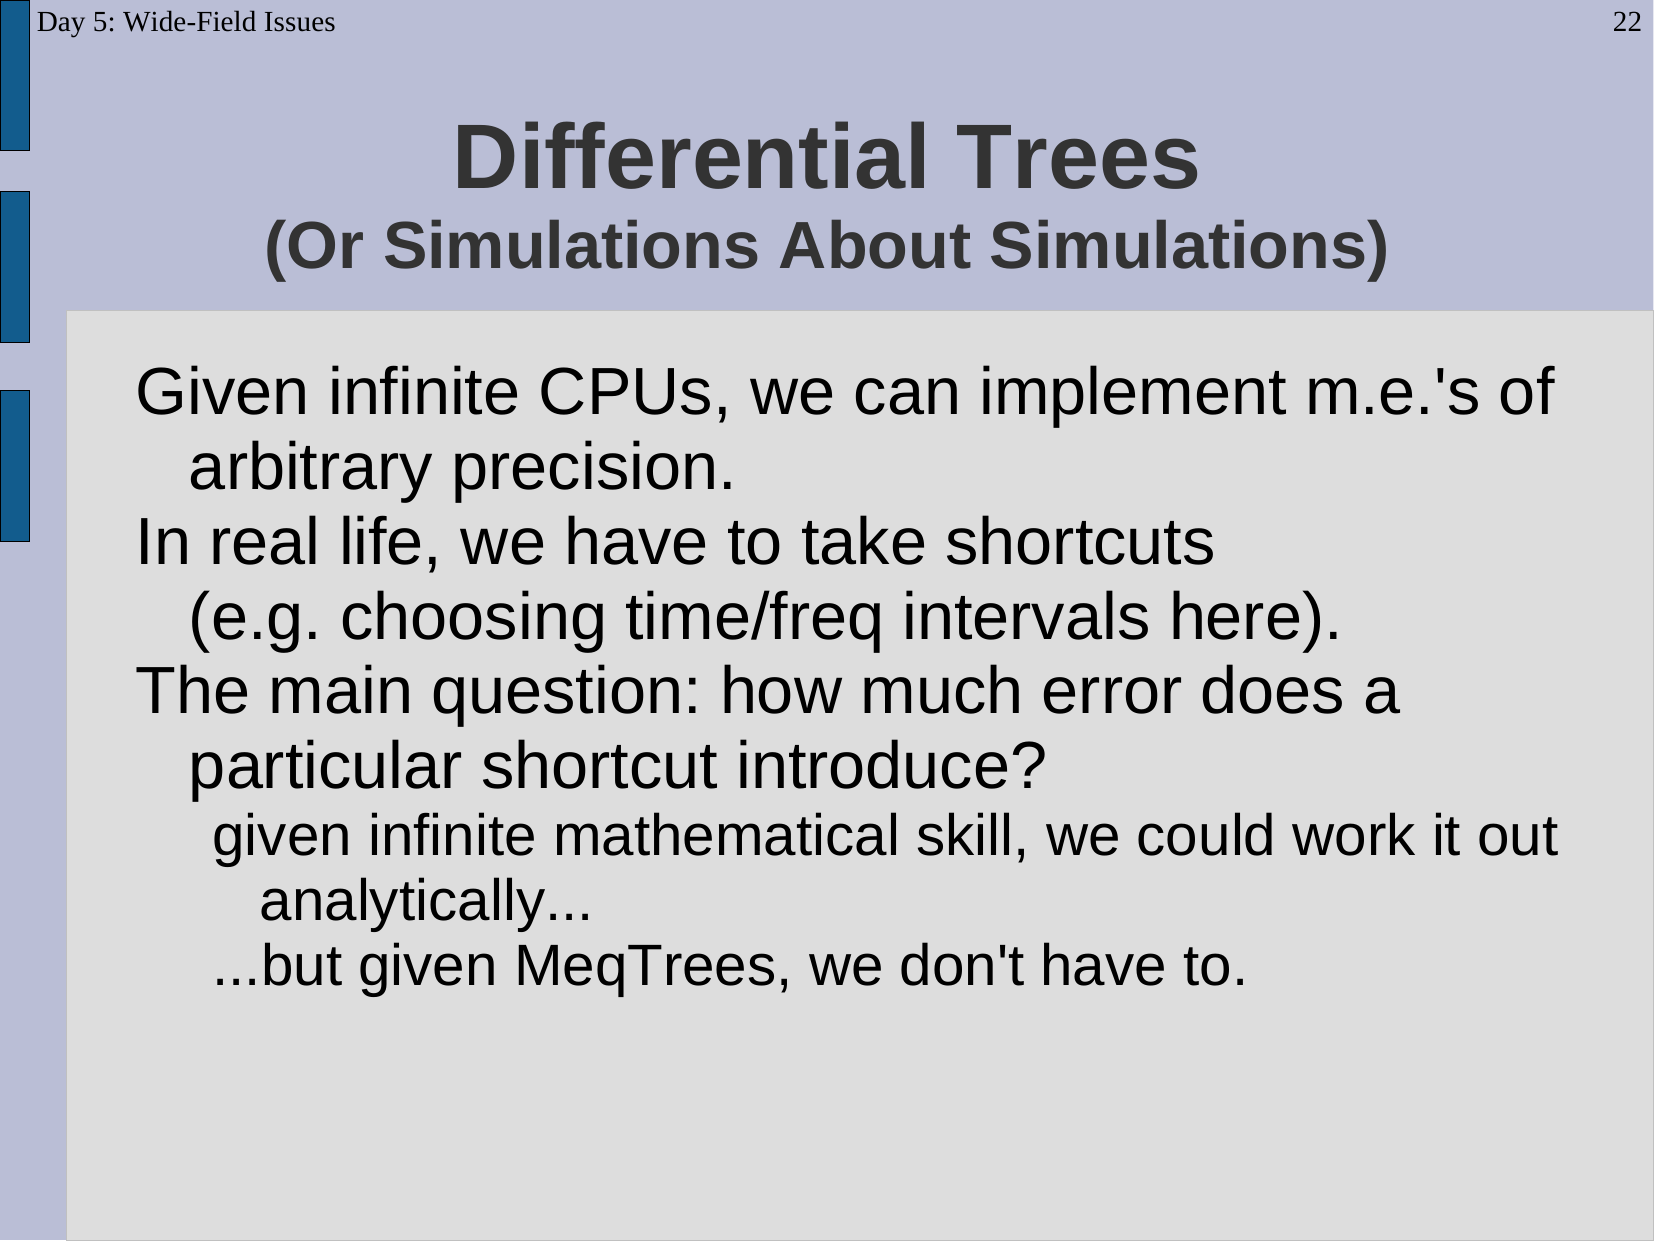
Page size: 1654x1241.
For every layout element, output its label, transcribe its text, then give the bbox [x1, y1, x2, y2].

title Differential Trees (Or Simulations About Simulations) [121, 91, 1534, 299]
list Given infinite CPUs, we can implement m.e.'s of arbitrary precision. In real life, we have to take shortcuts (e.g. choosing time/freq intervals here). The main question: how much error does a particular shortcut introduce? given infinite mathematical skill, we could work it out analytically... ...but given MeqTrees, we don't have to. [118, 354, 1595, 1025]
